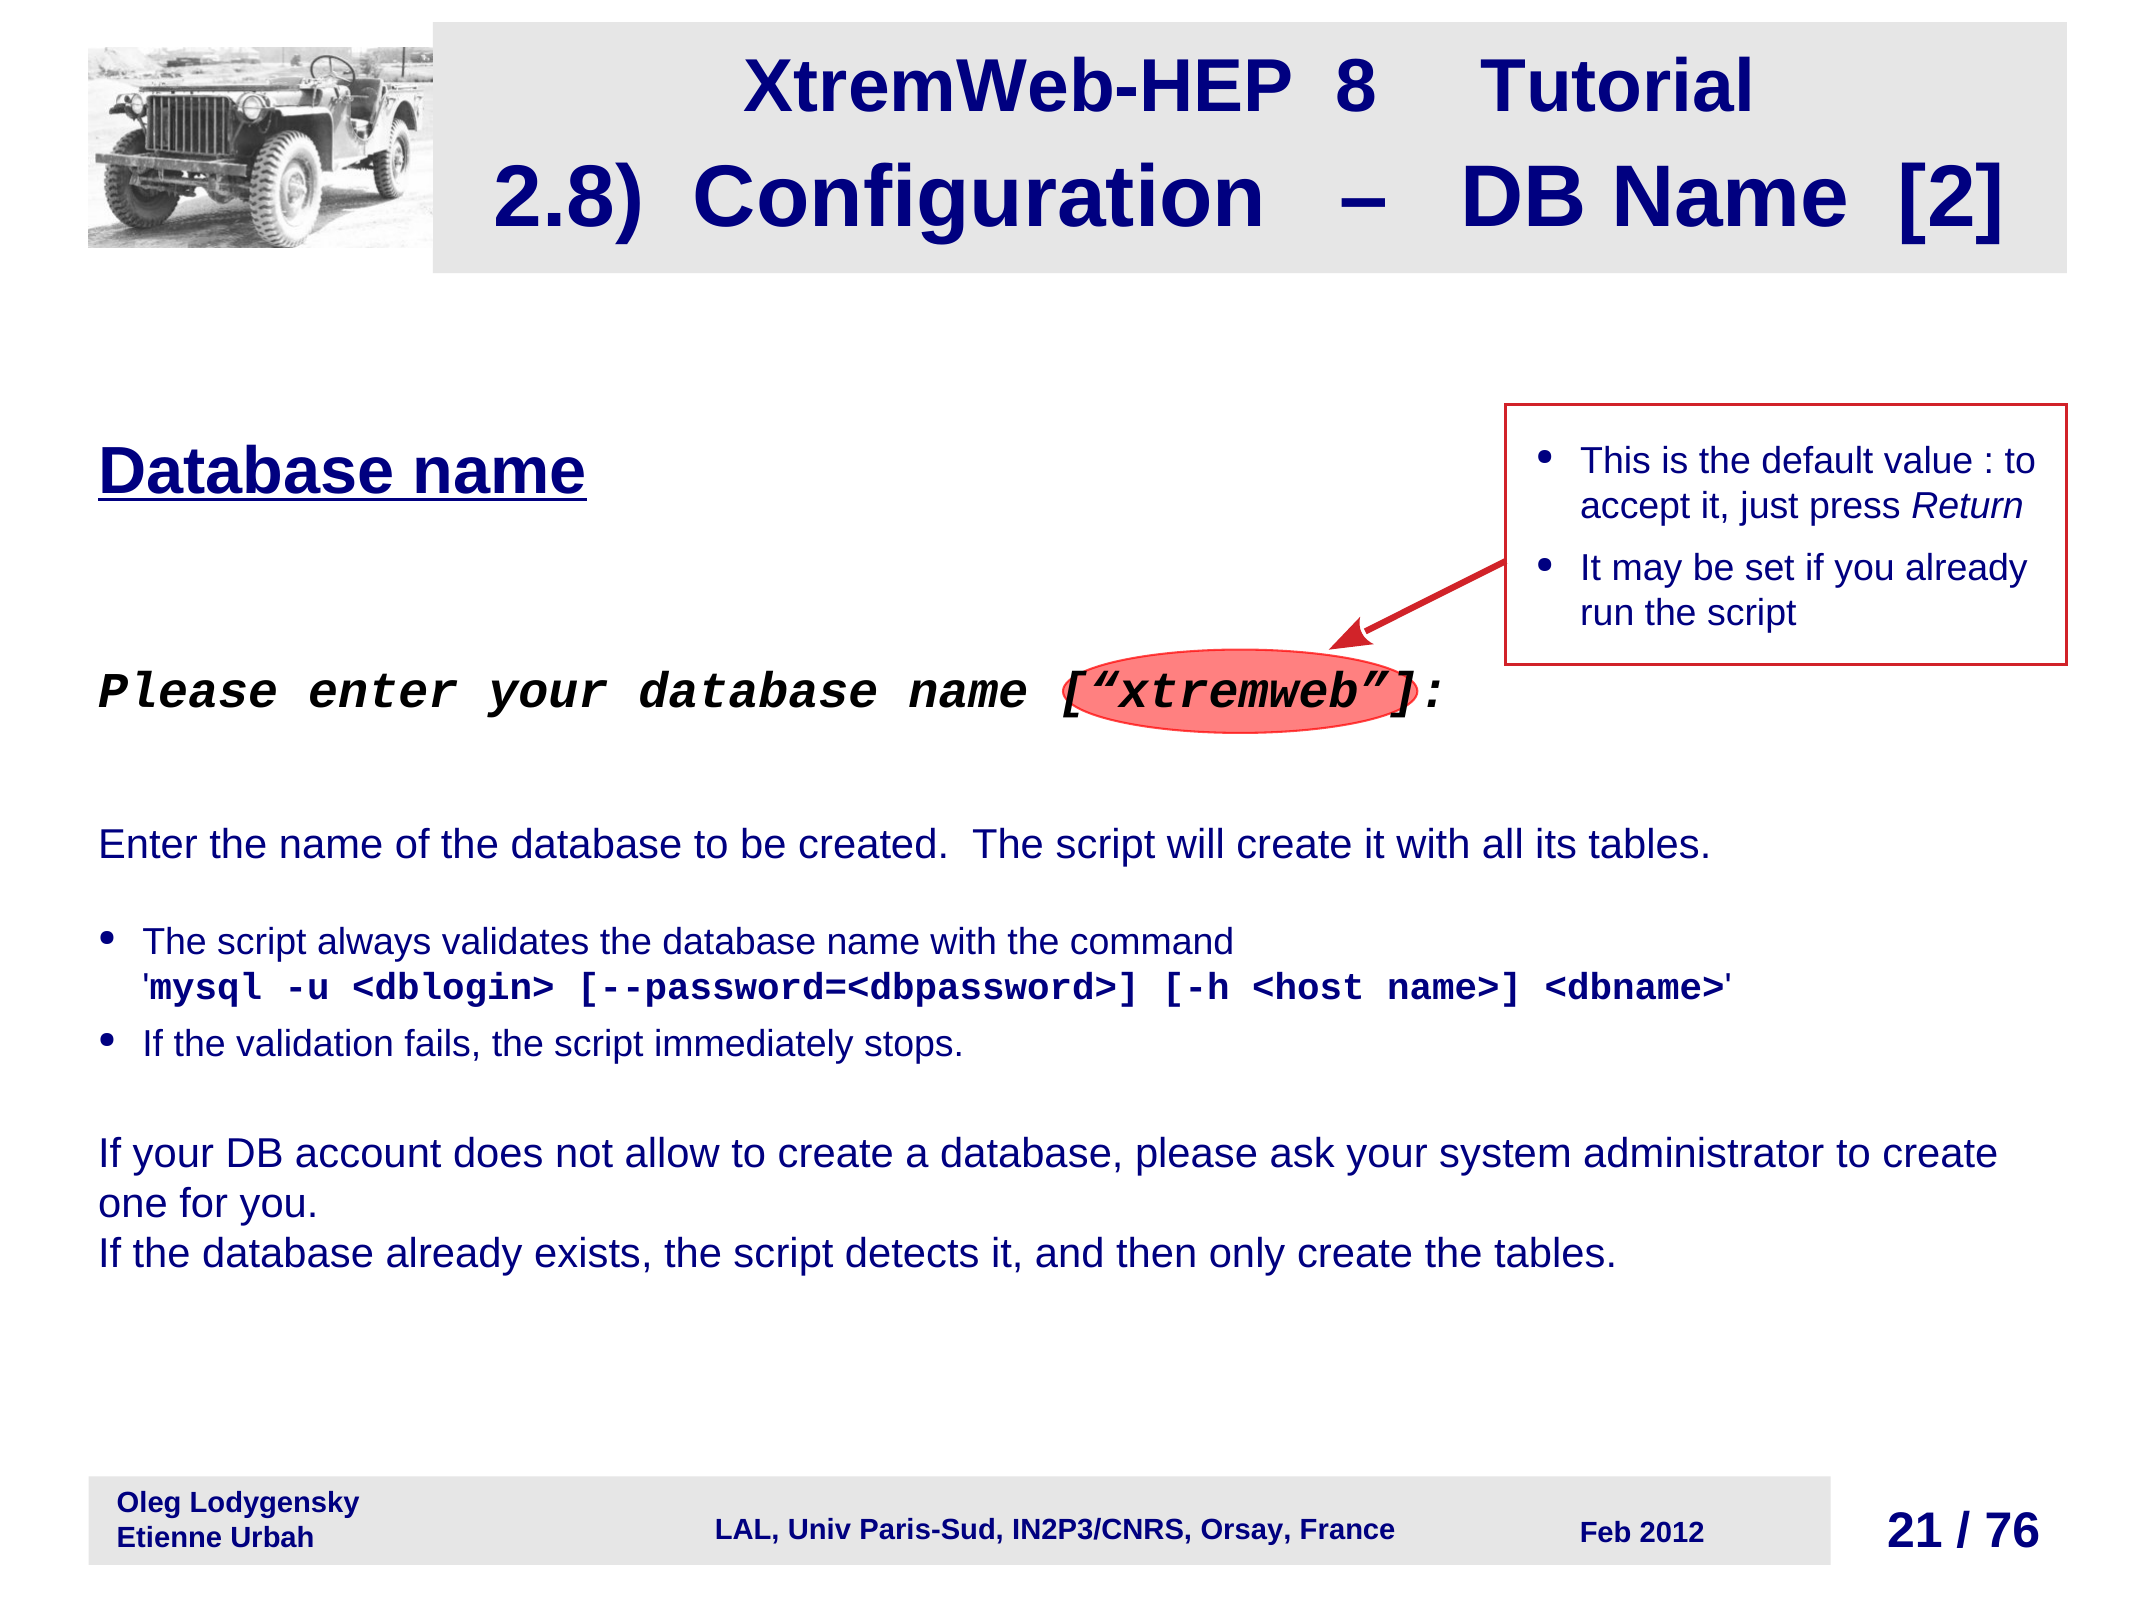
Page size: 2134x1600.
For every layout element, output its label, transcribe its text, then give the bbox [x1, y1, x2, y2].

text_box This is the default value : to accept it, just press Return It may be set if you already run the script [1505, 404, 2067, 665]
title 2.8) Configuration – DB Name [2] [442, 118, 2067, 266]
text_box Database name Please enter your database name [“xtremweb”]: Enter the name of the database to be created. The script will create it with all its tables. The script always validates the database name with the command 'mysql -u <dblogin> [--password=<dbpassword>] [-h <host name>] <dbname>' If the validation fails, the script immediately stops. If your DB account does not allow to create a database, please ask your system administrator to create one for you. If the database already exists, the script detects it, and then only create the tables. [88, 427, 2067, 1411]
picture [88, 47, 433, 248]
